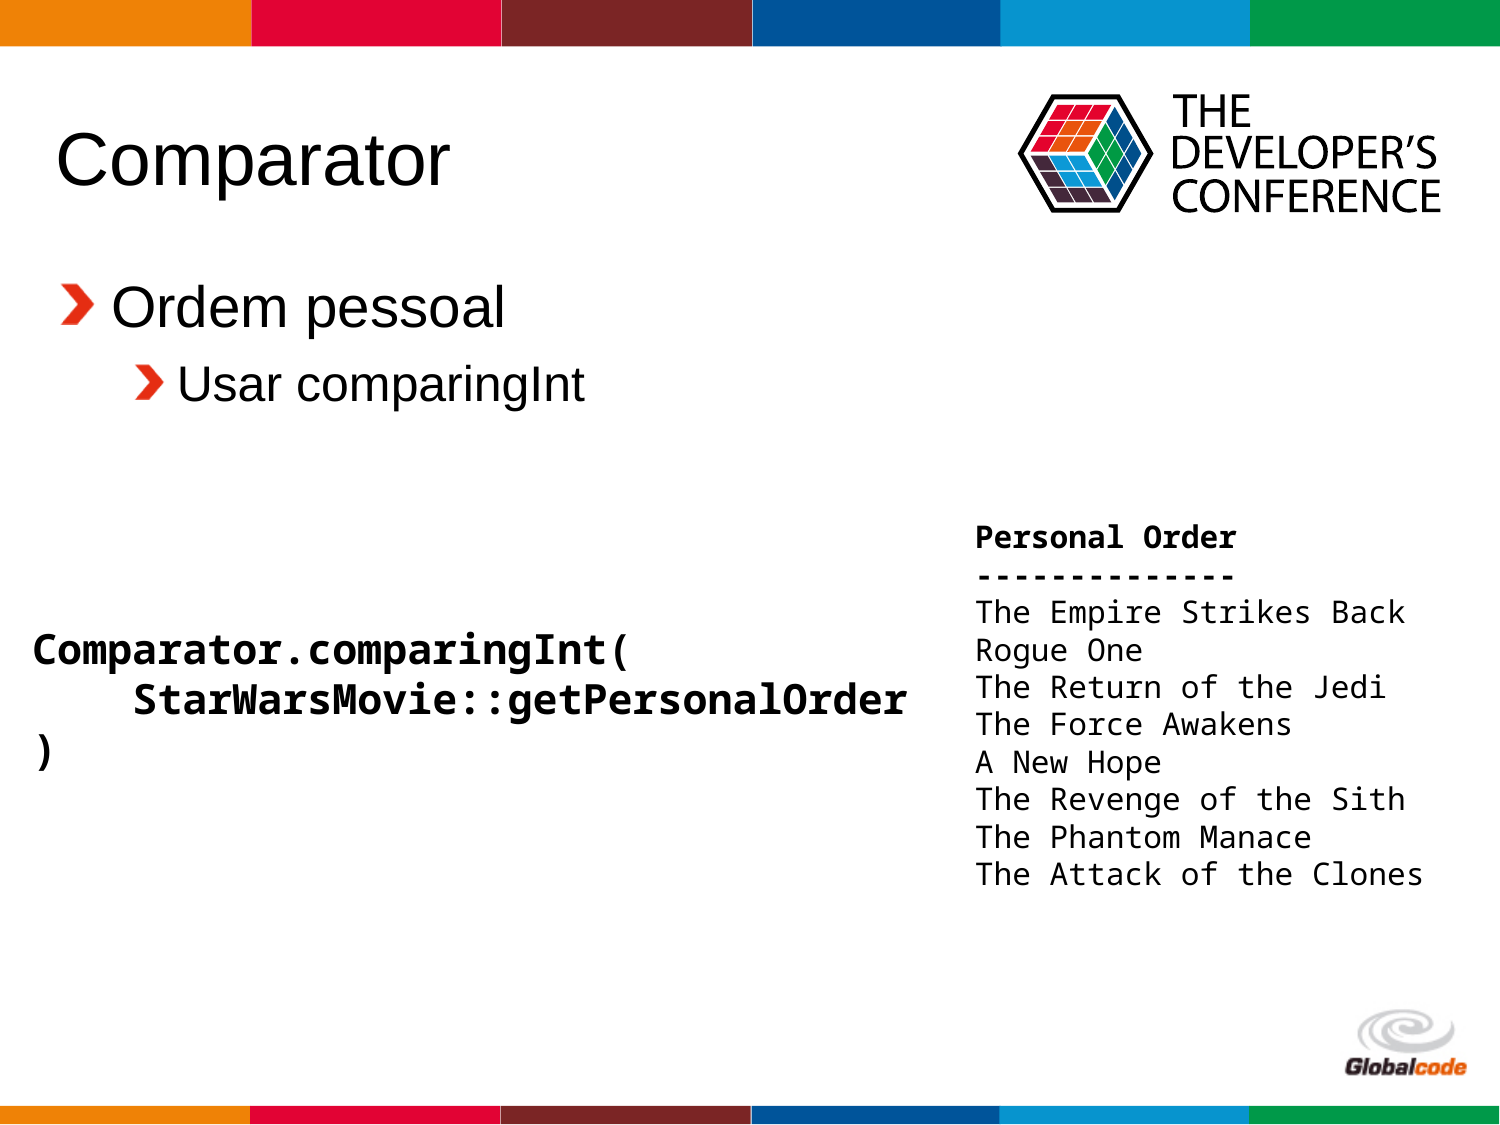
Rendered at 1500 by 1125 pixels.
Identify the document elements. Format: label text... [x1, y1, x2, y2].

list Ordem pessoal Usar comparingInt [41, 261, 1459, 1005]
picture [1328, 964, 1486, 1105]
text_box Comparator.comparingInt( StarWarsMovie::getPersonalOrder ) [17, 615, 961, 796]
text_box Personal Order -------------- The Empire Strikes Back Rogue One The Return of the Jedi The Force Awakens A New Hope The Revenge of the Sith The Phantom Manace The Attack of the Clones [960, 510, 1441, 900]
title Comparator [41, 79, 974, 231]
